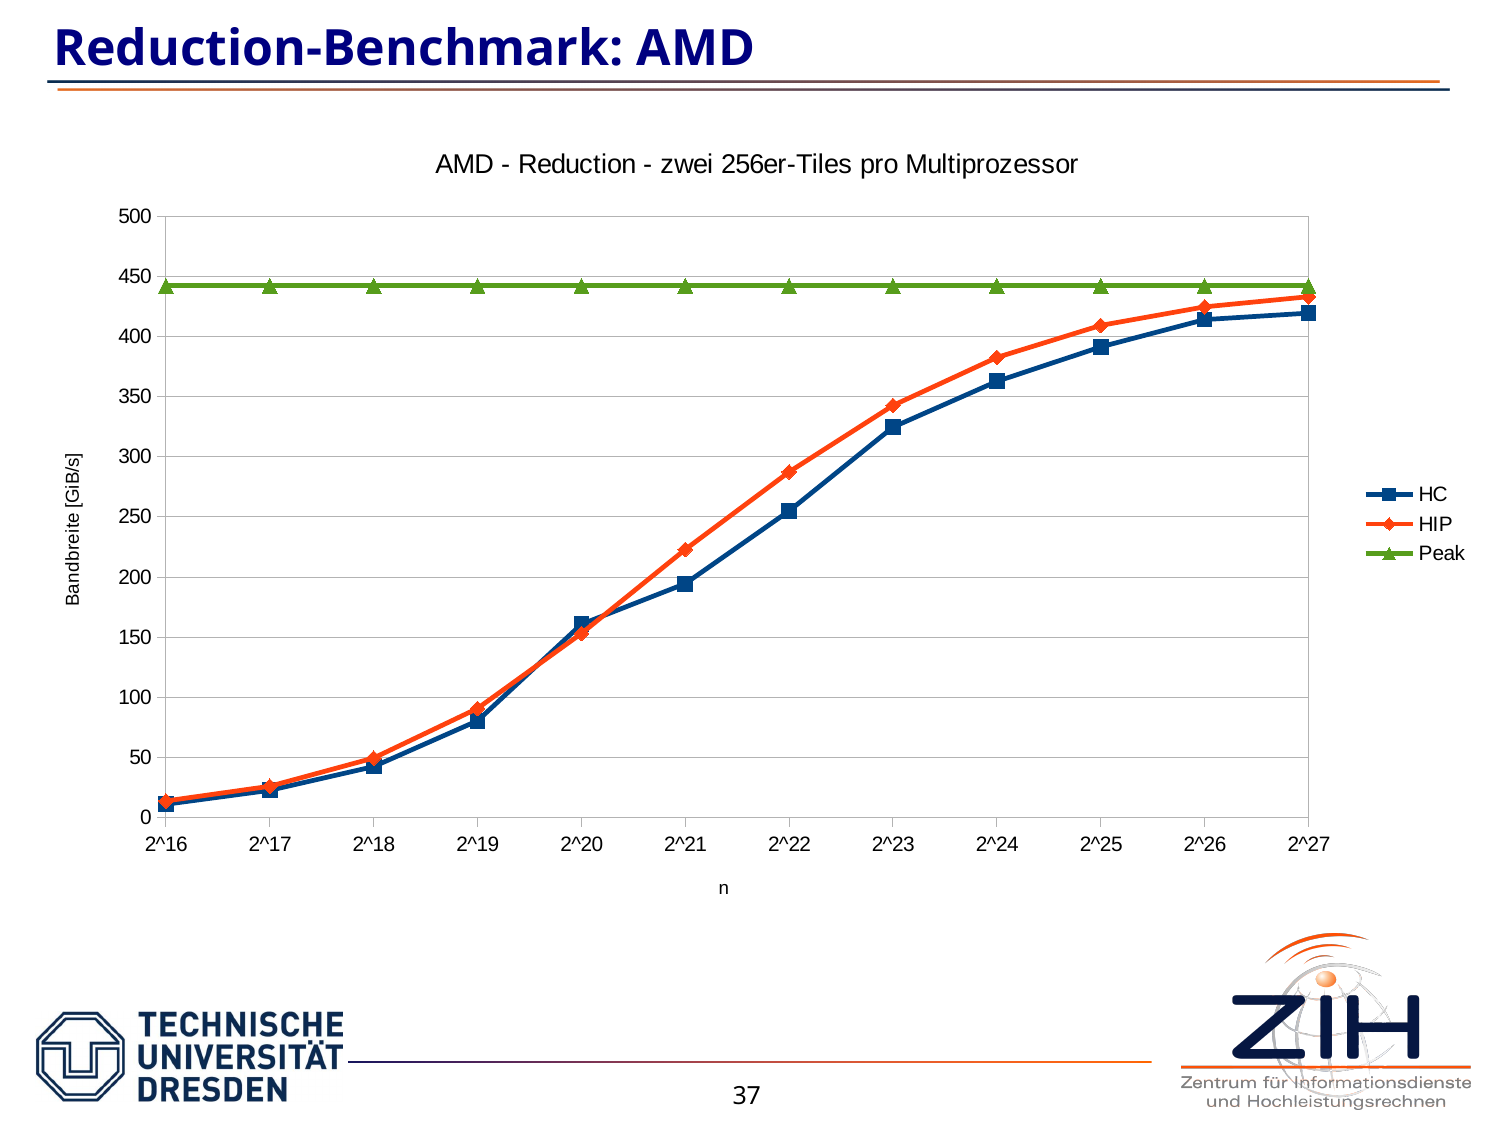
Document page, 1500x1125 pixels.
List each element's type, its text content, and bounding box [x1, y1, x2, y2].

picture [1181, 933, 1471, 1110]
picture [35, 1011, 343, 1102]
picture [47, 80, 1450, 91]
title Reduction-Benchmark: AMD [53, 12, 1453, 81]
chart [29, 118, 1486, 931]
